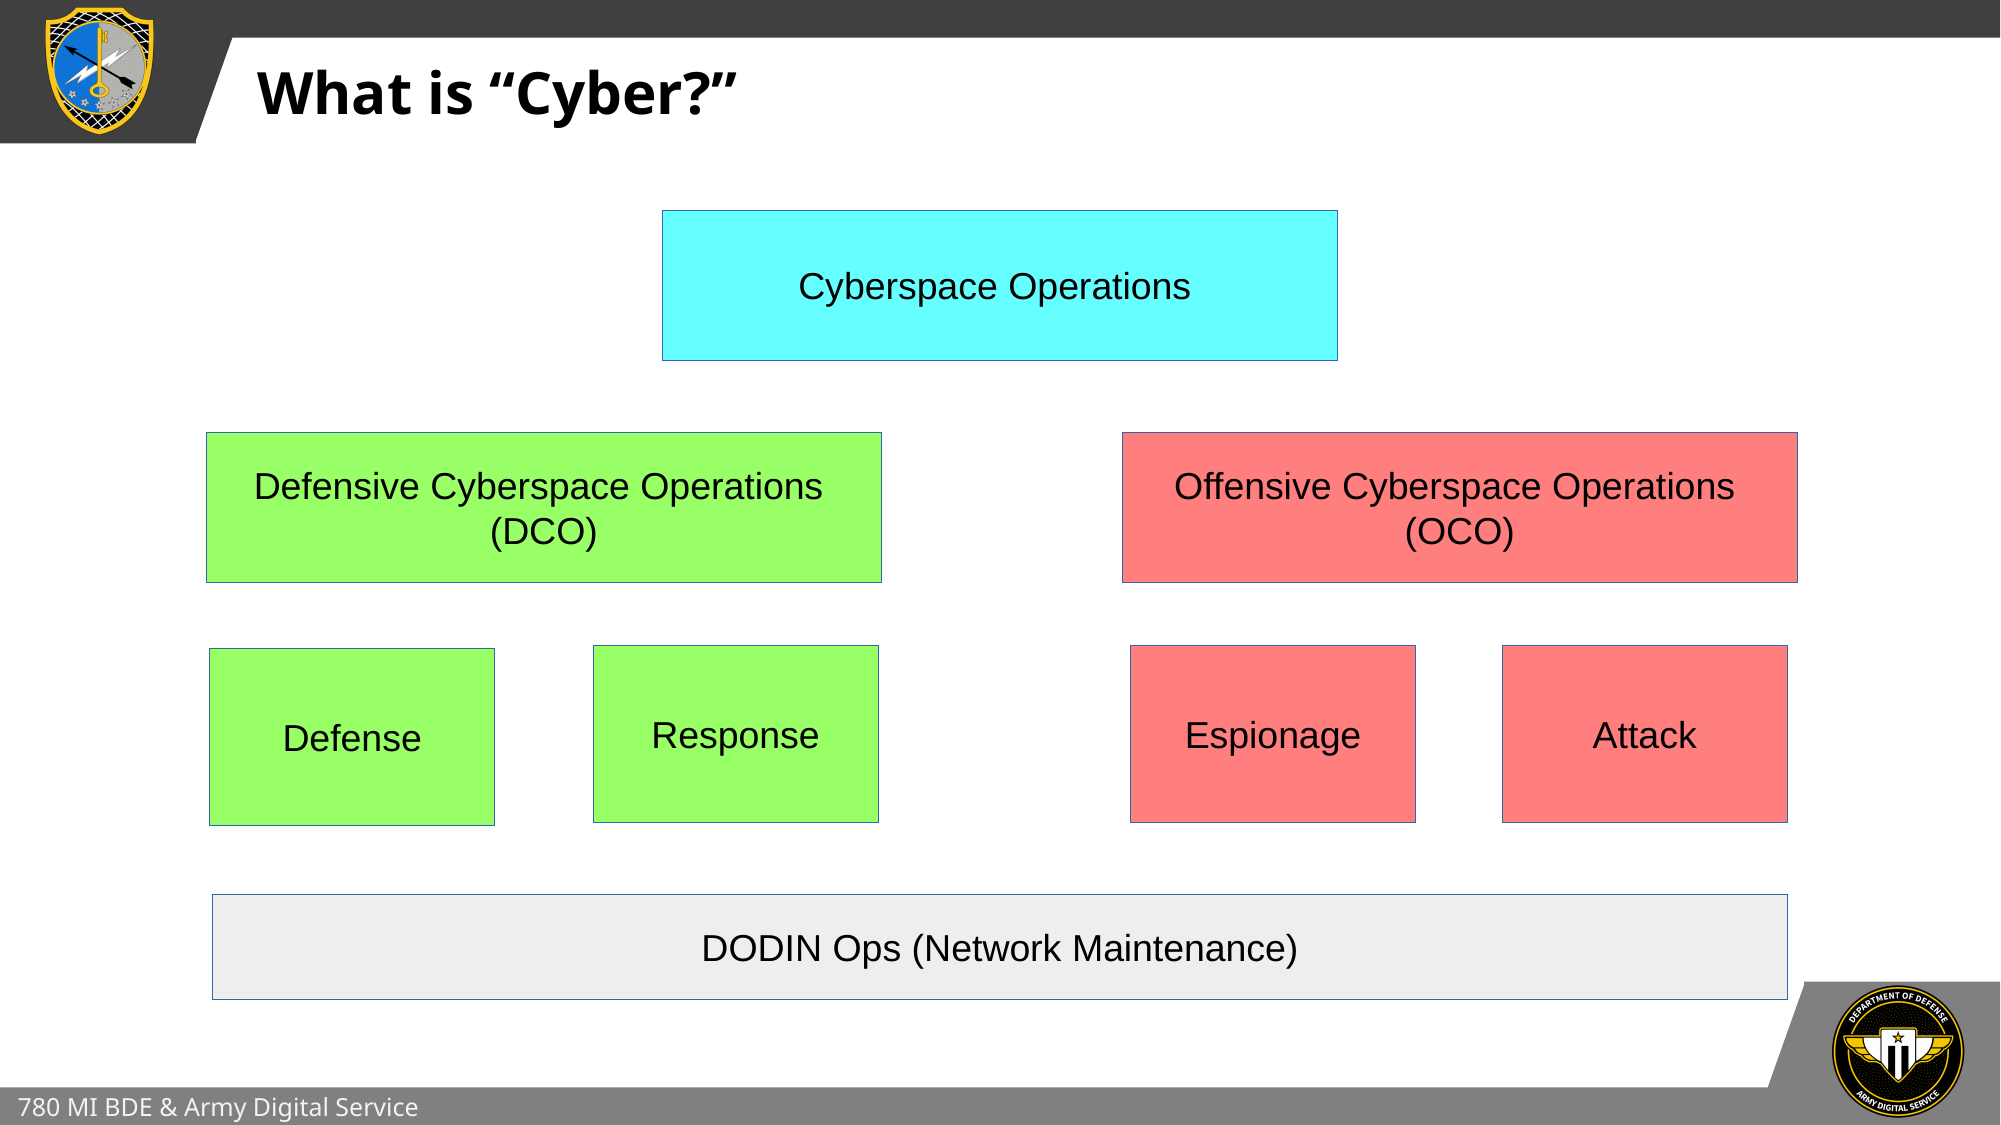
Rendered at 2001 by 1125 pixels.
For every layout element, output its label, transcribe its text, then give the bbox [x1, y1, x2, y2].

text_box Defense [209, 648, 495, 826]
text_box Defensive Cyberspace Operations (DCO) [206, 432, 882, 583]
text_box Cyberspace Operations [662, 210, 1338, 361]
text_box Response [593, 645, 879, 823]
text_box Attack [1502, 645, 1788, 823]
picture [45, 7, 154, 135]
text_box Espionage [1130, 645, 1416, 823]
text_box Offensive Cyberspace Operations (OCO) [1122, 432, 1798, 583]
text_box DODIN Ops (Network Maintenance) [212, 894, 1788, 1000]
picture [1815, 971, 1981, 1125]
title What is “Cyber?” [242, 49, 1924, 162]
